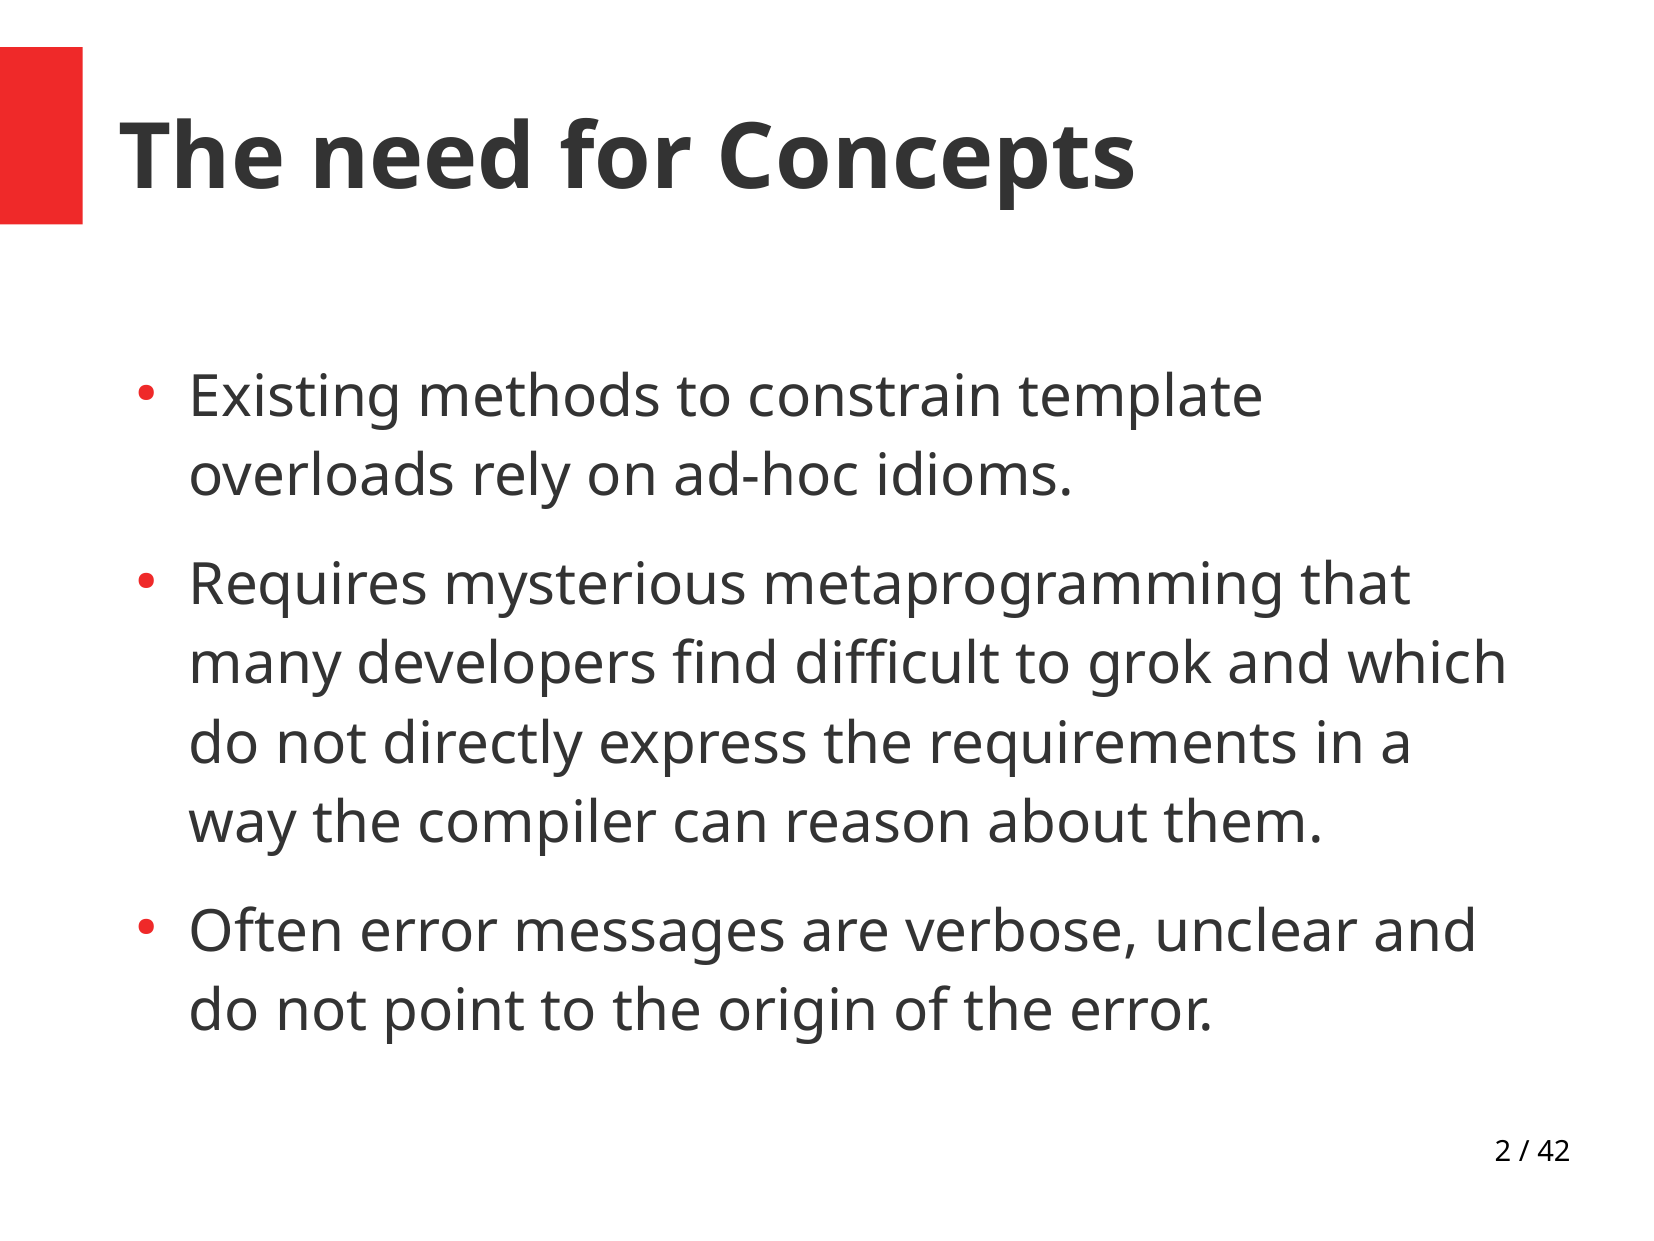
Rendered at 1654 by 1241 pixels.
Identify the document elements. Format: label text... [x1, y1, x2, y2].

title The need for Concepts [118, 49, 1571, 257]
list Existing methods to constrain template overloads rely on ad-hoc idioms. Requires mysterious metaprogramming that many developers find difficult to grok and which do not directly express the requirements in a way the compiler can reason about them. Often error messages are verbose, unclear and do not point to the origin of the error. [118, 354, 1536, 1074]
